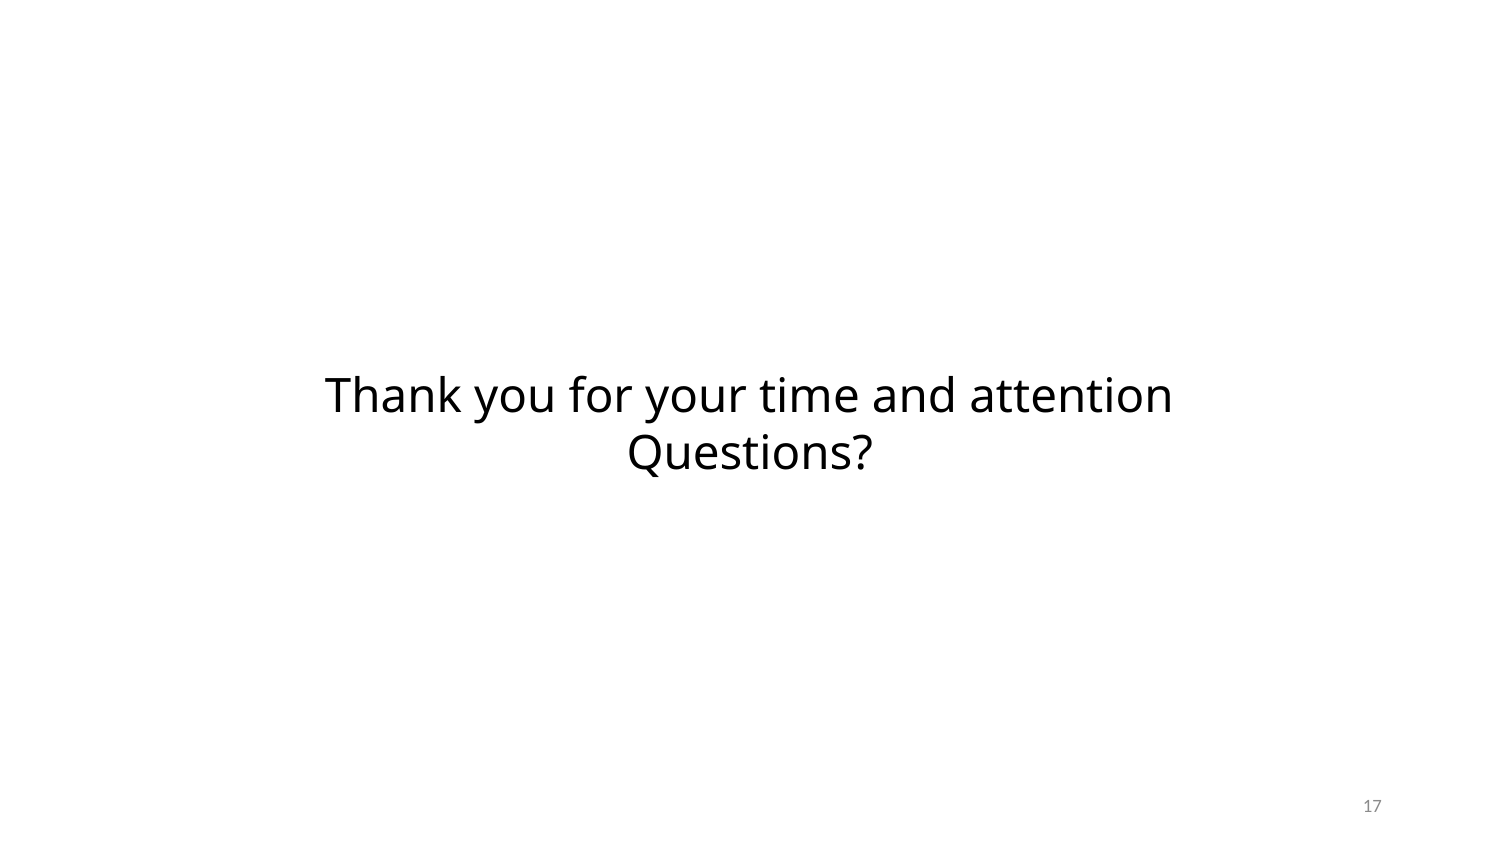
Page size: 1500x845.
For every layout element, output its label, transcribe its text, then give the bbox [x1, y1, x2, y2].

slide_number <number> [1059, 782, 1397, 828]
title Thank you for your time and attention Questions? [103, 357, 1397, 487]
